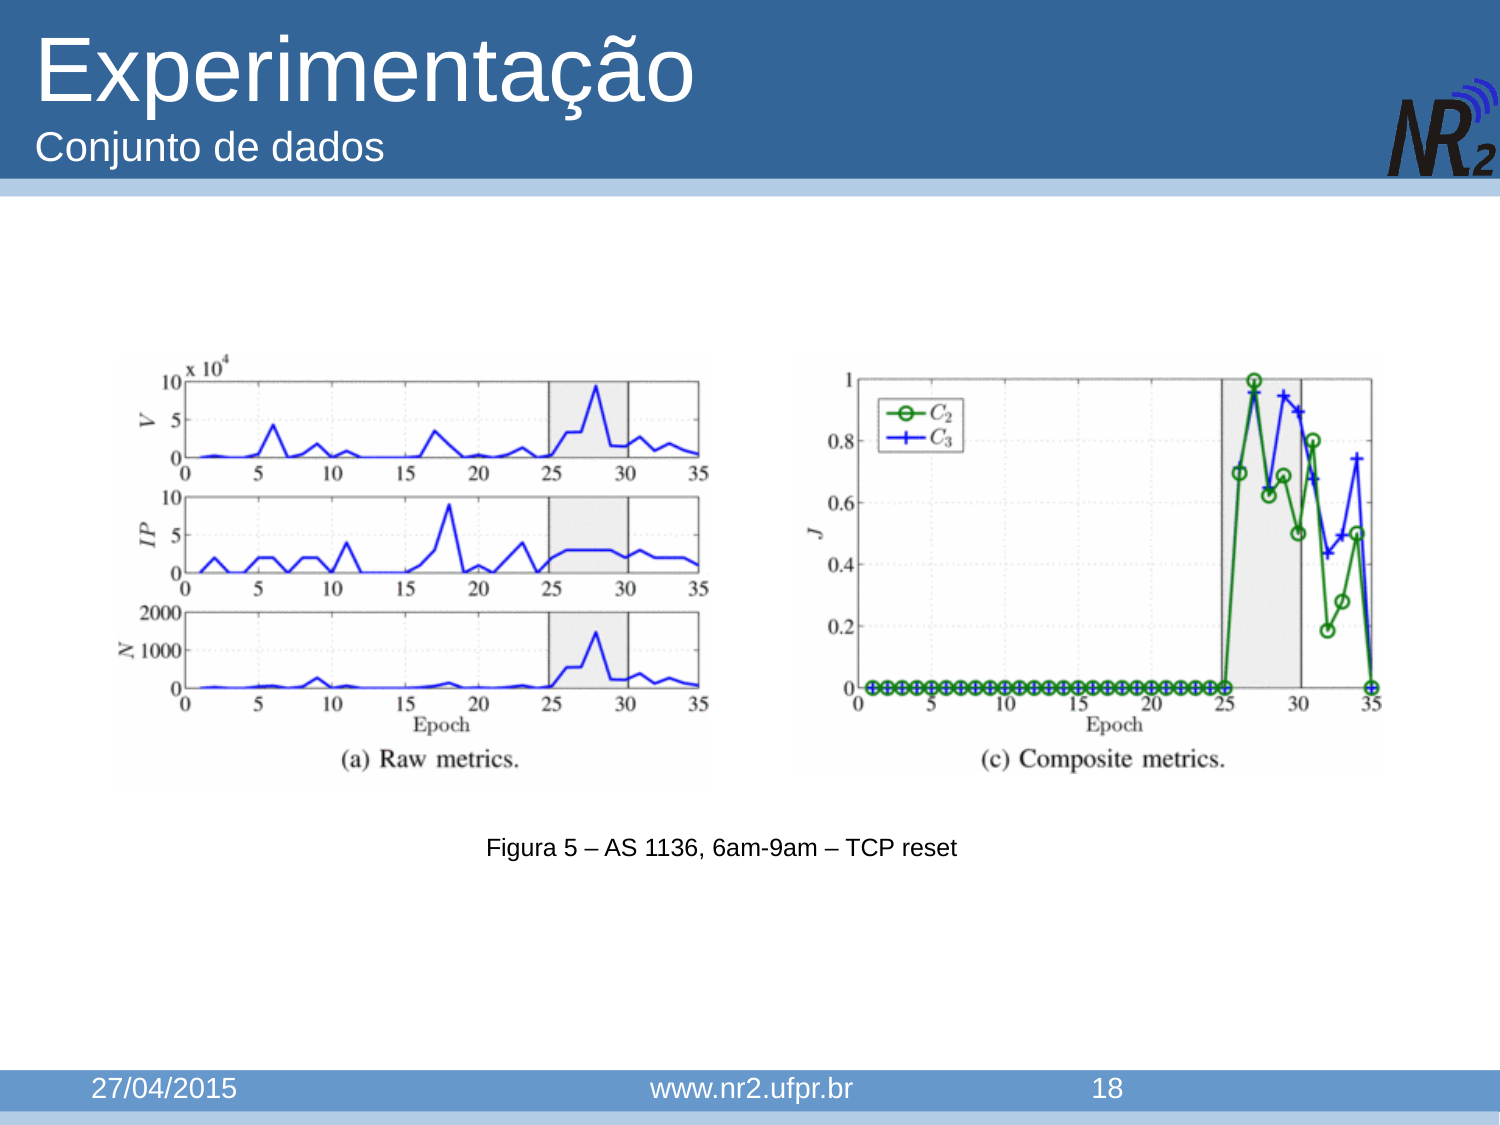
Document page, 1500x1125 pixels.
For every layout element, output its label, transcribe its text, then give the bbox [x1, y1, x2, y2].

text_box Figura 5 – AS 1136, 6am-9am – TCP reset [471, 824, 1009, 868]
picture [1387, 78, 1498, 176]
text_box Experimentação Conjunto de dados [19, 27, 1380, 153]
picture [791, 353, 1382, 775]
text_box 27/04/2015 [76, 1061, 427, 1109]
text_box www.nr2.ufpr.br [513, 1061, 990, 1114]
text_box <número> [1076, 1061, 1427, 1114]
picture [118, 353, 709, 792]
